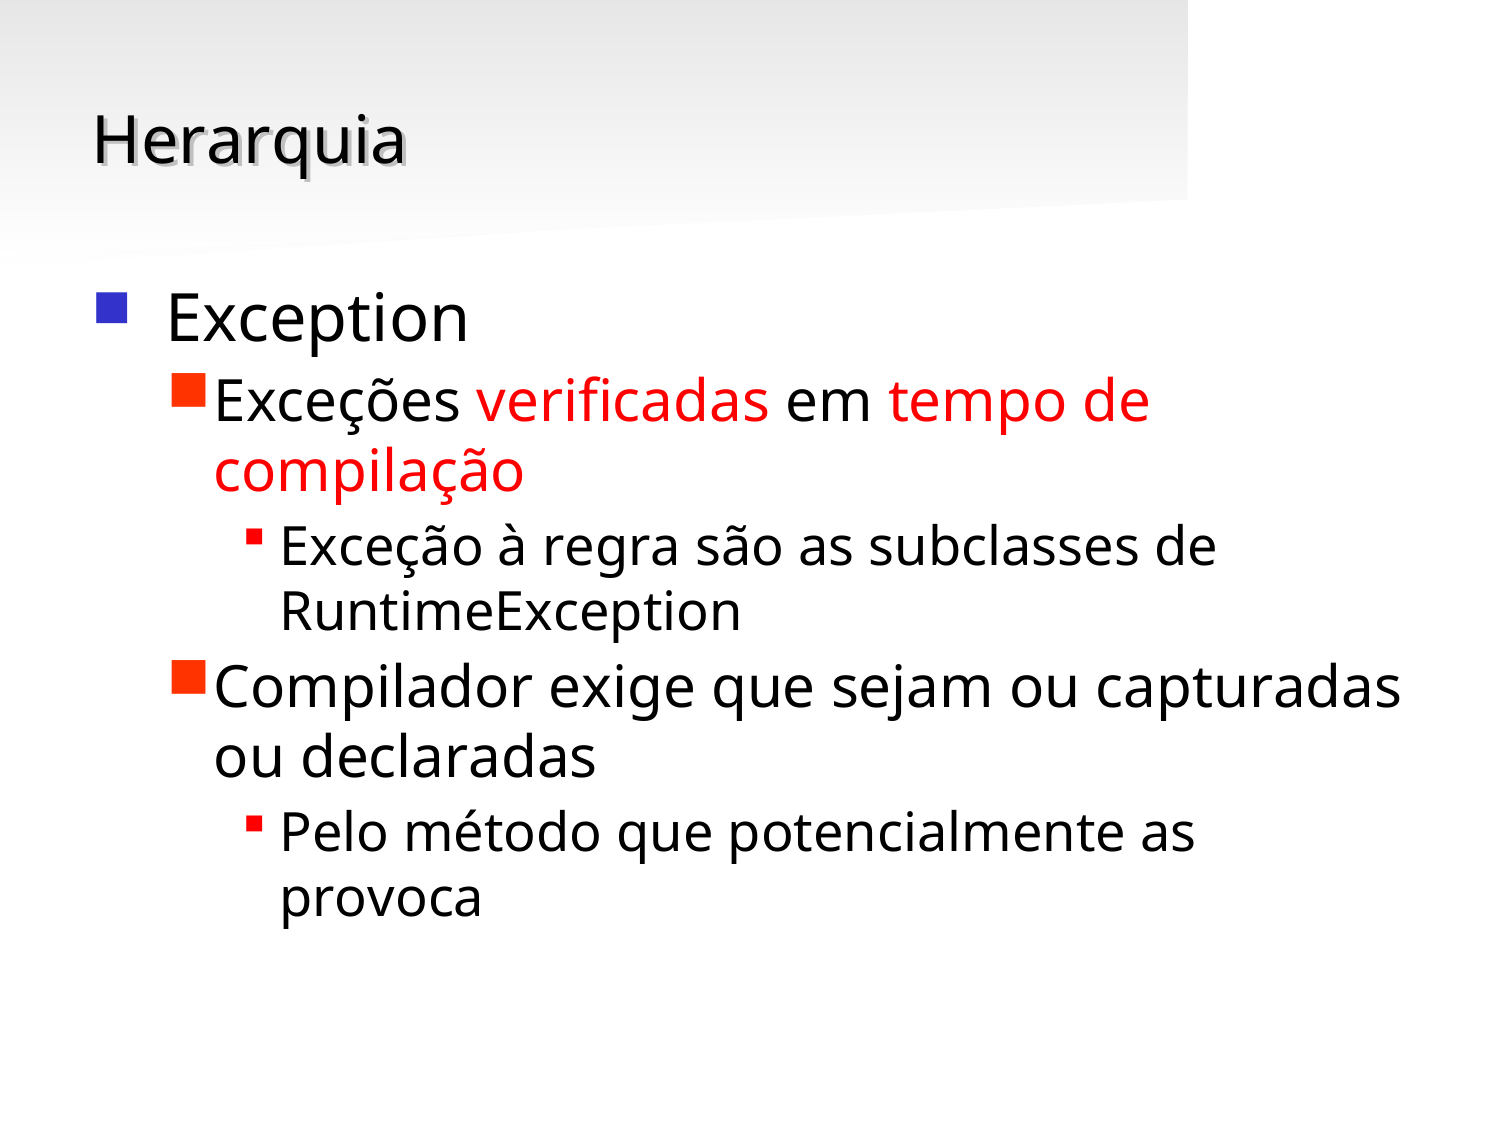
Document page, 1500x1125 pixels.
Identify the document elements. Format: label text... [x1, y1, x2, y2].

title Herarquia [76, 42, 1427, 231]
list Exception Exceções verificadas em tempo de compilação Exceção à regra são as subclasses de RuntimeException Compilador exige que sejam ou capturadas ou declaradas Pelo método que potencialmente as provoca [76, 267, 1427, 1005]
